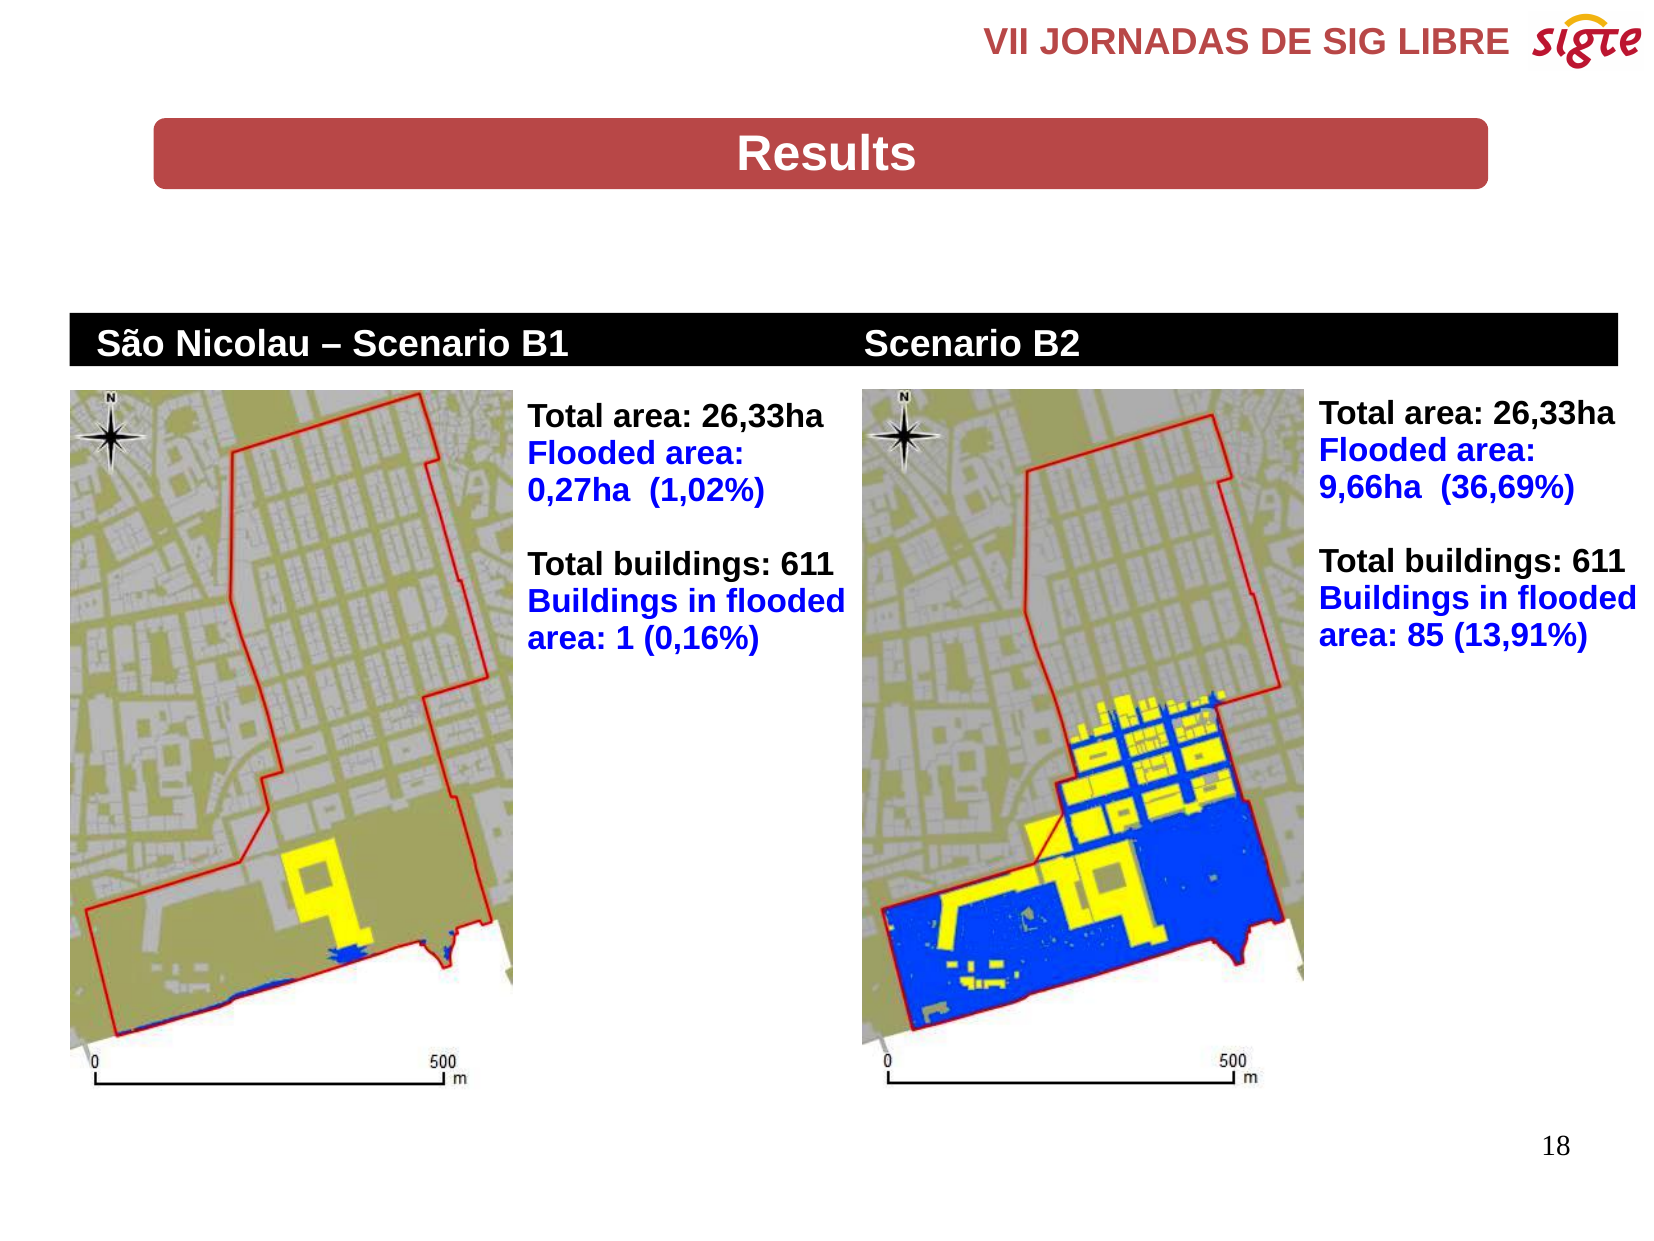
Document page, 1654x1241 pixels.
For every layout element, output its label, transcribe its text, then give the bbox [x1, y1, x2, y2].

text_box VII JORNADAS DE SIG LIBRE [968, 12, 1524, 71]
picture [70, 390, 513, 1100]
text_box Scenario B2 [849, 315, 1394, 374]
text_box Total area: 26,33ha Flooded area: 0,27ha (1,02%) Total buildings: 611 Buildings in flooded area: 1 (0,16%) [512, 389, 863, 686]
text_box Total area: 26,33ha Flooded area: 9,66ha (36,69%) Total buildings: 611 Buildings in flooded area: 85 (13,91%) [1303, 387, 1654, 670]
title Results [82, 49, 1571, 257]
text_box São Nicolau – Scenario B1 [81, 315, 626, 374]
picture [1528, 11, 1644, 71]
picture [862, 389, 1304, 1099]
text_box [69, 312, 1619, 367]
